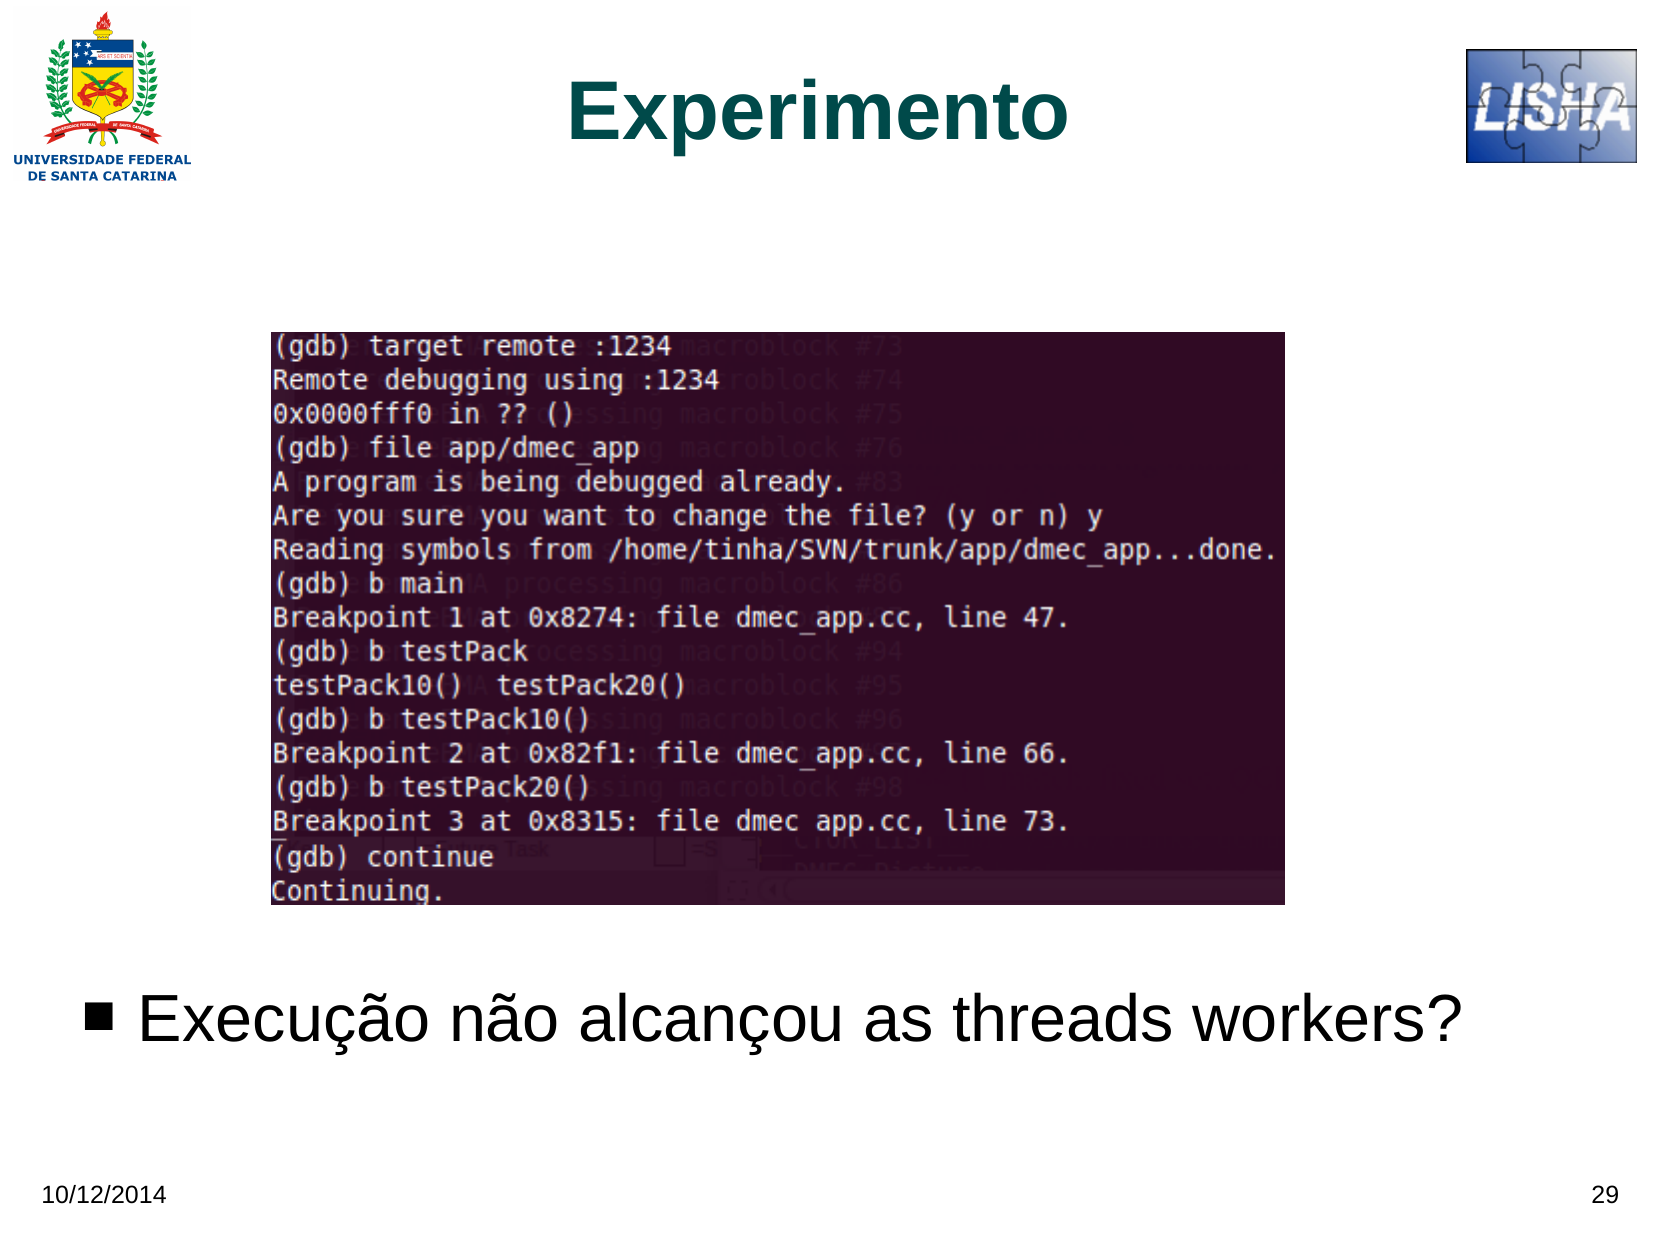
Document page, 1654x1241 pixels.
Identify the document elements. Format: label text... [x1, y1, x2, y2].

list Execução não alcançou as threads workers? [37, 981, 1613, 1241]
picture [271, 332, 1285, 905]
title Experimento [212, 61, 1426, 174]
picture [13, 6, 191, 181]
picture [1466, 49, 1637, 163]
